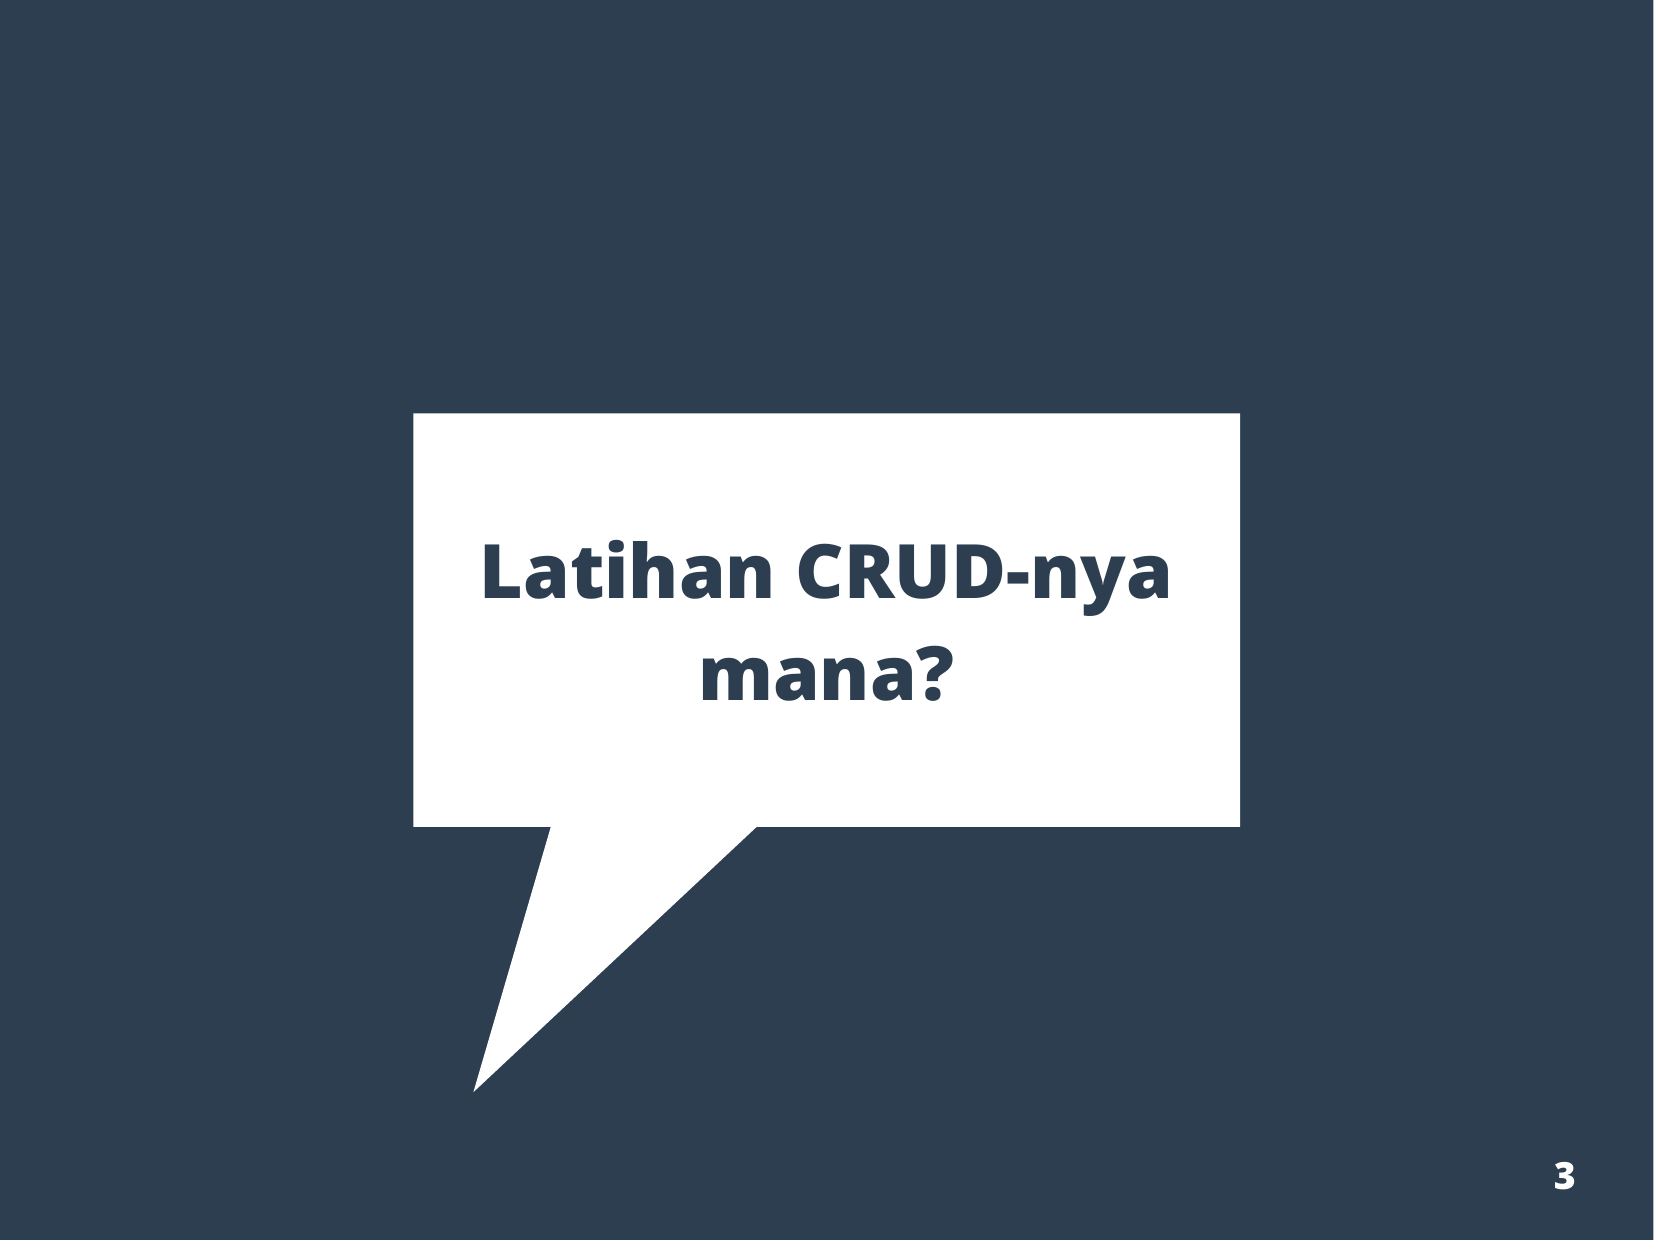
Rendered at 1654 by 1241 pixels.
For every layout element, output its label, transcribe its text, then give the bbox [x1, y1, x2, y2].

title Latihan CRUD-nya mana? [442, 442, 1211, 798]
